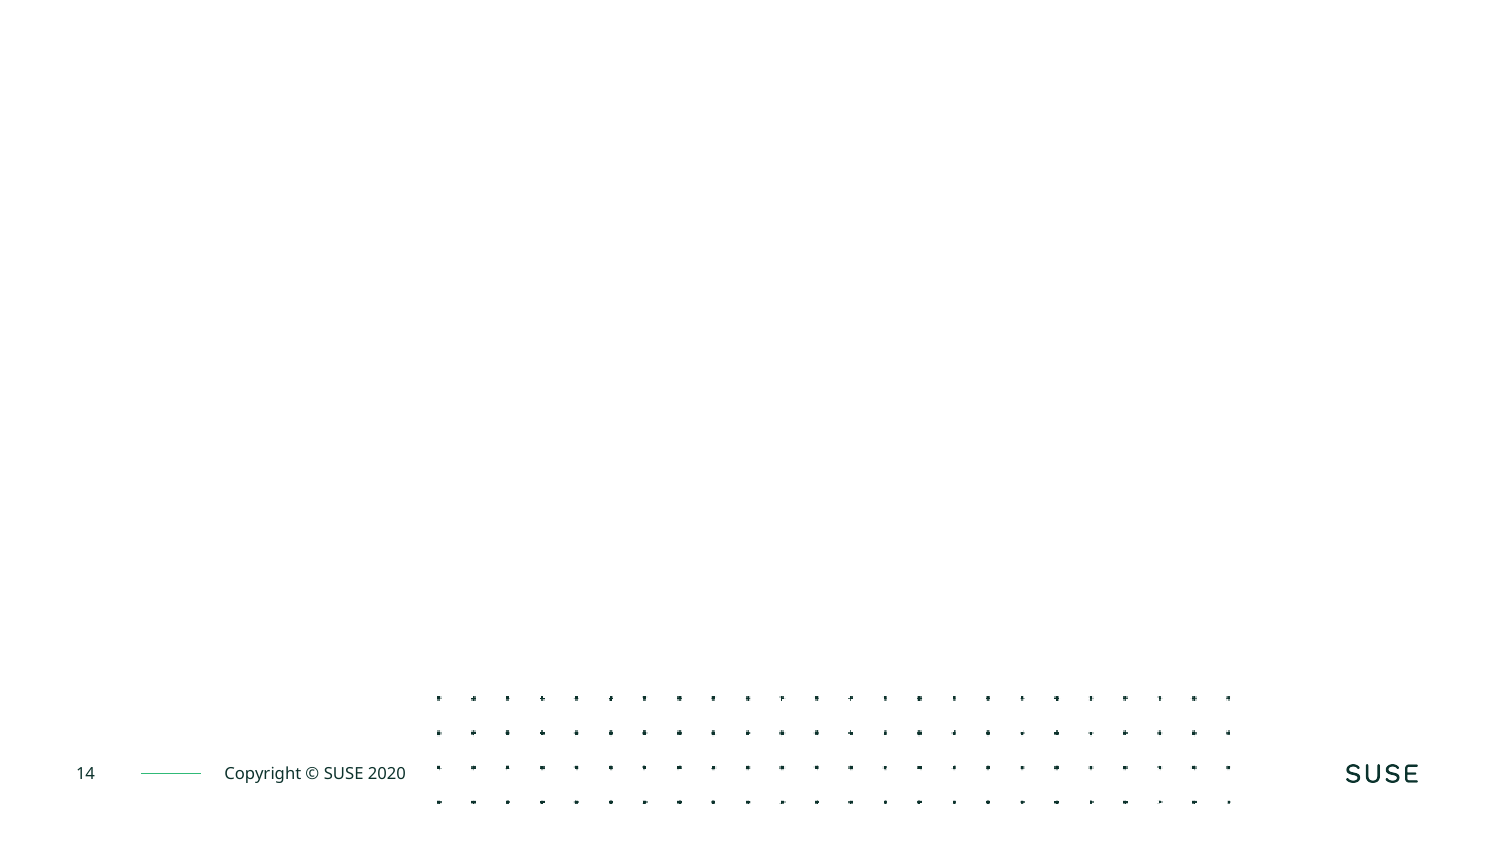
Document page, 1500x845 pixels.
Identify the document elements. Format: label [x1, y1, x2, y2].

picture [1346, 764, 1418, 783]
picture [437, 696, 1255, 815]
